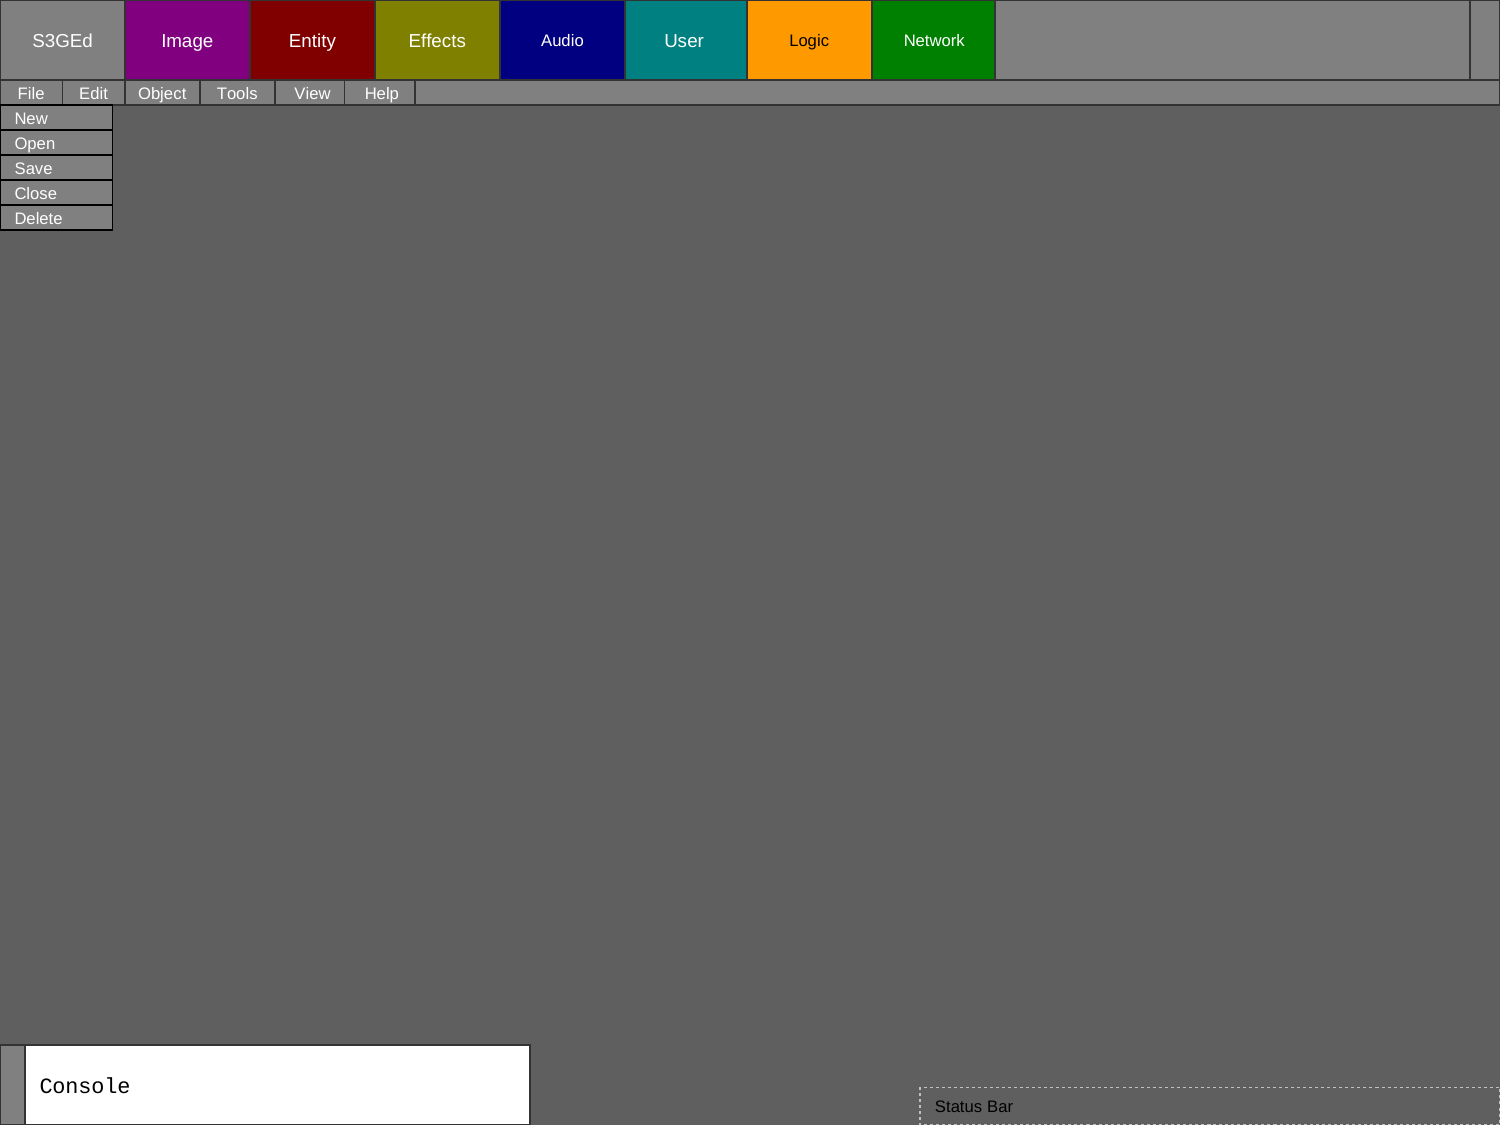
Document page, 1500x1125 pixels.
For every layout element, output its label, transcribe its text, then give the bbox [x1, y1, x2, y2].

text_box Tools [199, 79, 275, 105]
text_box Open [0, 129, 113, 154]
text_box File [0, 79, 62, 104]
text_box View [275, 79, 344, 105]
text_box Help [344, 79, 414, 105]
text_box Save [0, 154, 113, 179]
text_box Delete [0, 204, 113, 230]
text_box Close [0, 179, 113, 204]
text_box [414, 79, 1500, 105]
text_box Object [124, 79, 199, 105]
text_box New [0, 104, 113, 129]
text_box Edit [62, 79, 124, 105]
